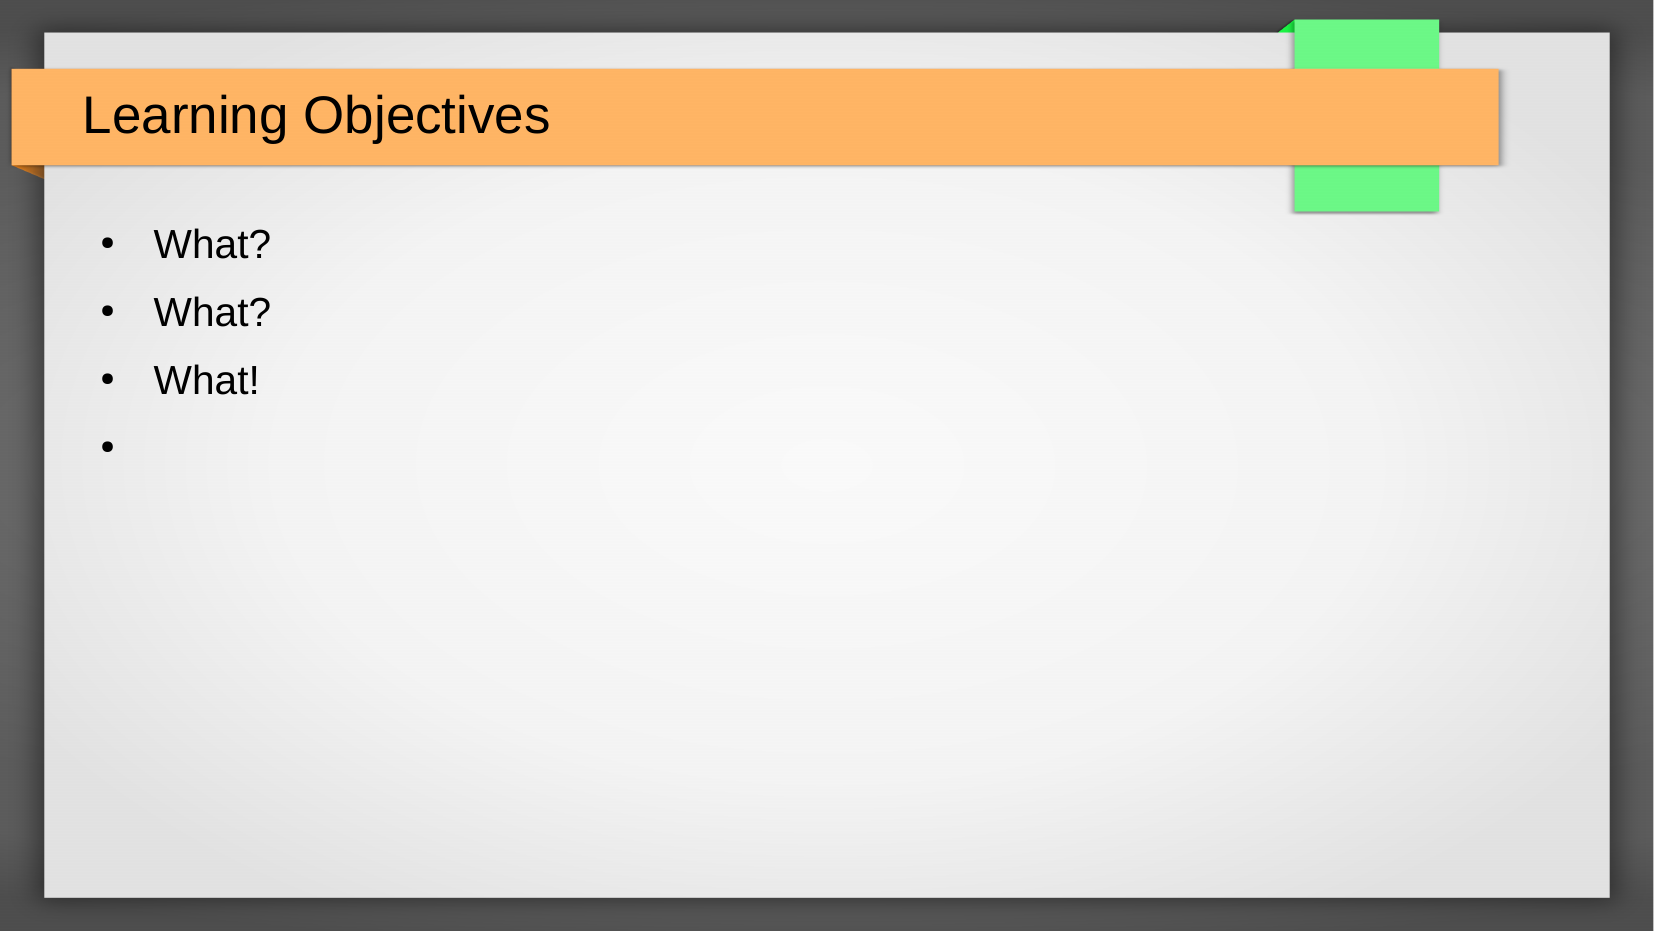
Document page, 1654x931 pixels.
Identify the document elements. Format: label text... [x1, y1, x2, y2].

list What? What? What! [82, 221, 1571, 761]
picture [0, 0, 1654, 931]
title Learning Objectives [82, 70, 1264, 160]
